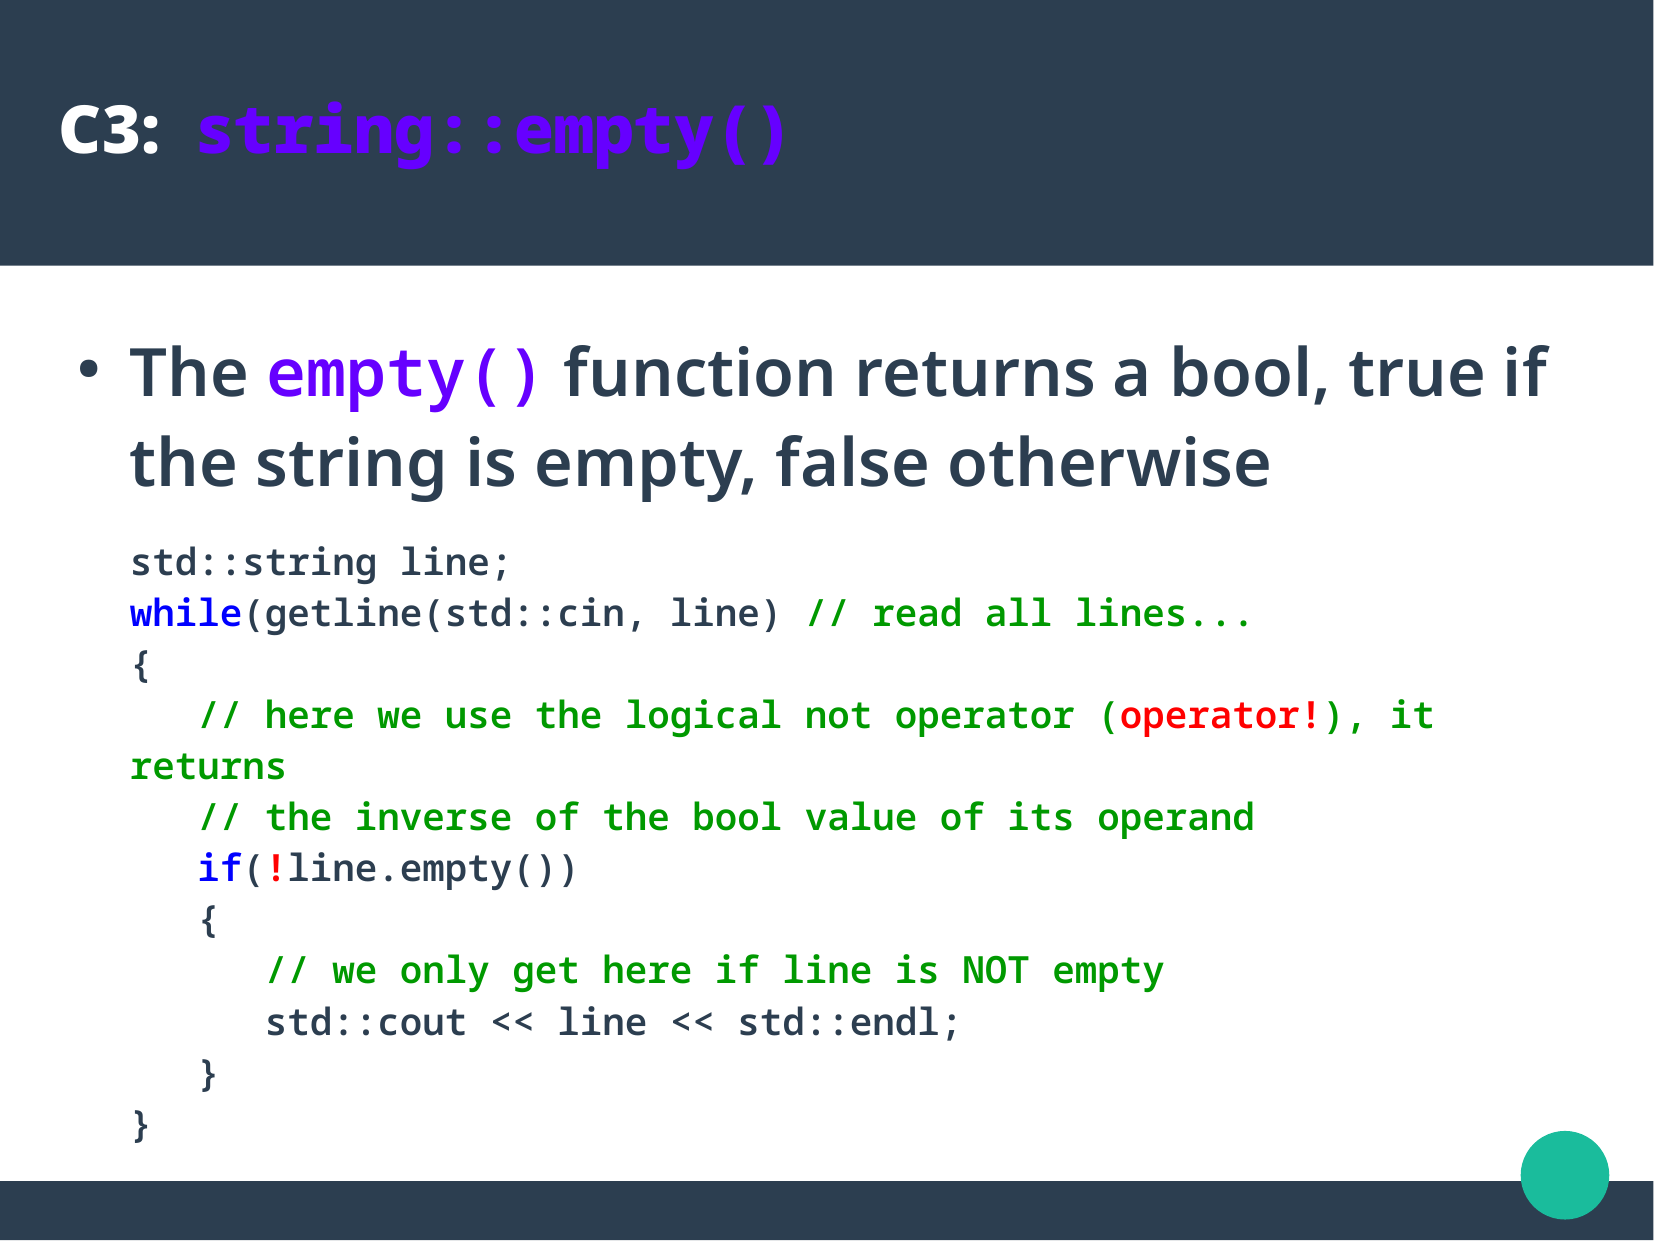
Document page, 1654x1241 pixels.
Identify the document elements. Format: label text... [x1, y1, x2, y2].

list The empty() function returns a bool, true if the string is empty, false otherwise std::string line; while(getline(std::cin, line) // read all lines... { // here we use the logical not operator (operator!), it returns // the inverse of the bool value of its operand if(!line.empty()) { // we only get here if line is NOT empty std::cout << line << std::endl; } } [59, 324, 1595, 1152]
title C3: string::empty() [59, 49, 1595, 207]
